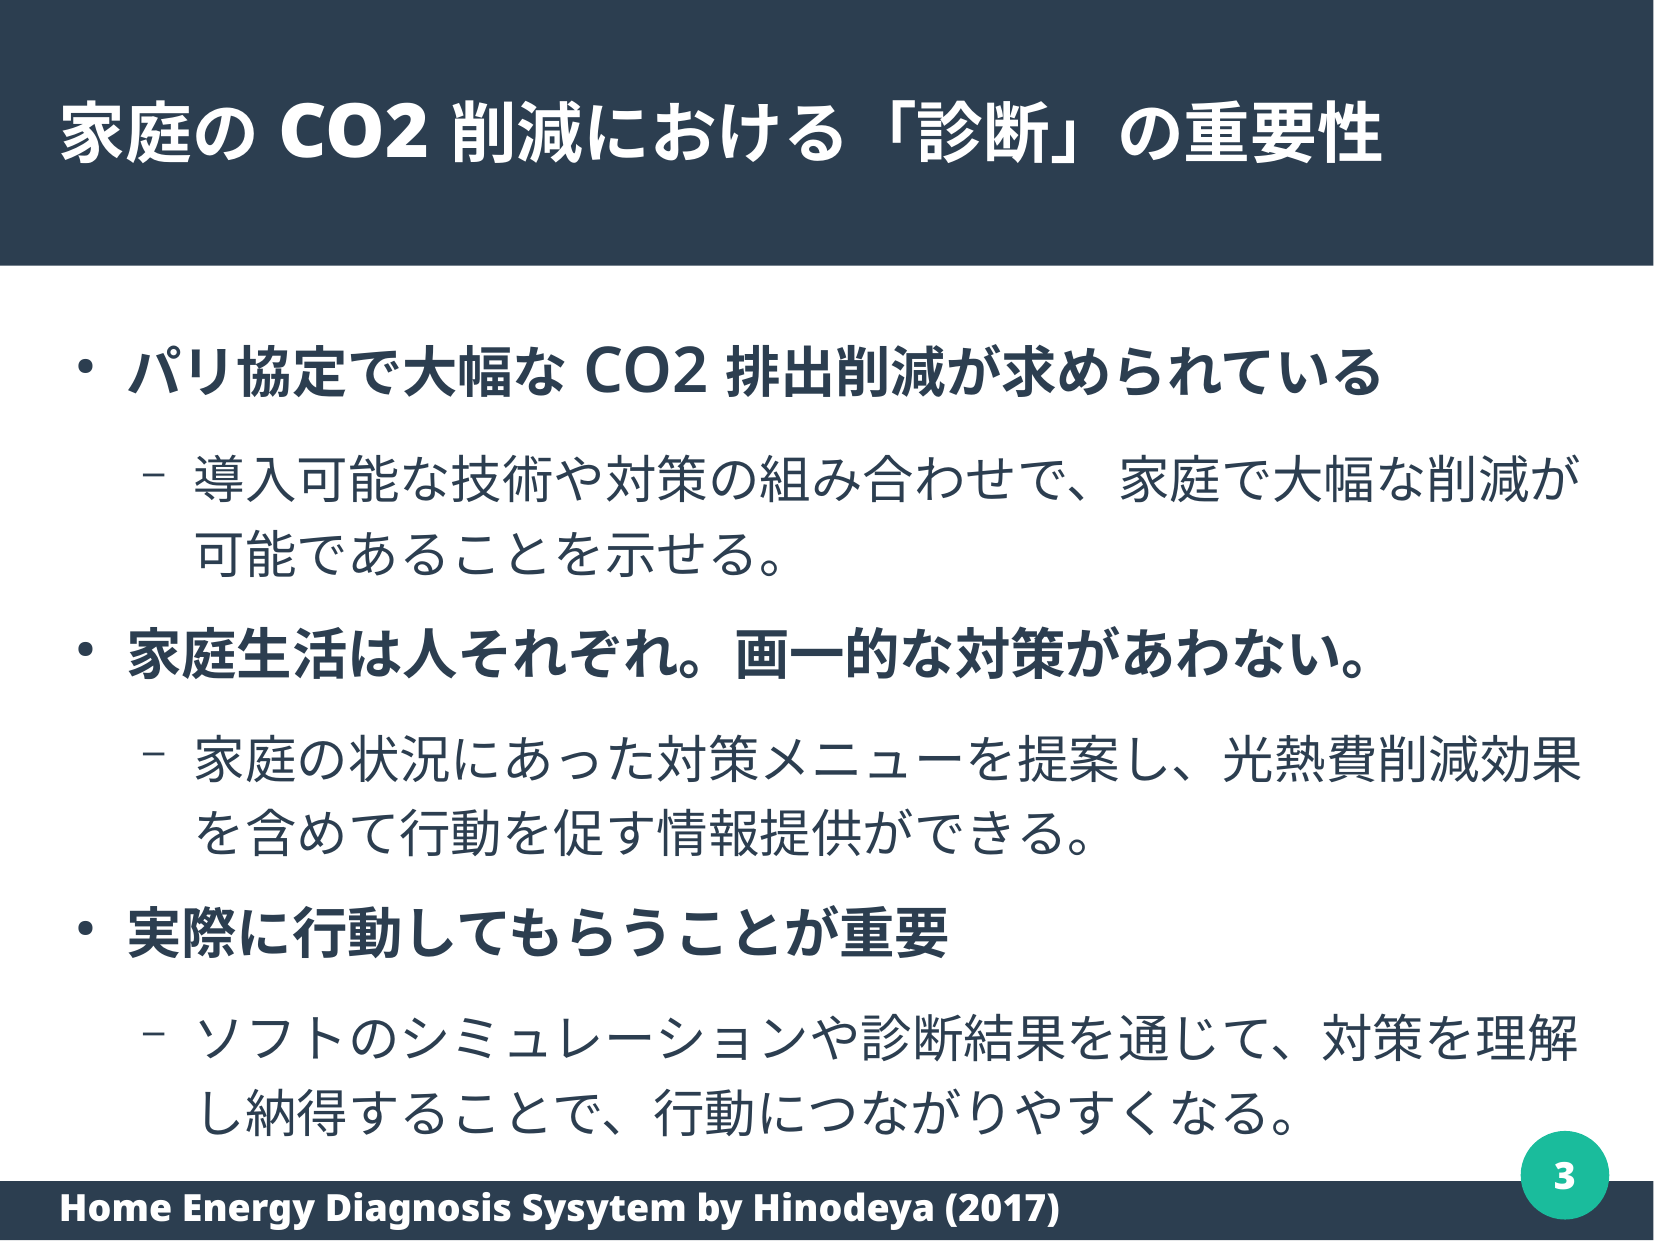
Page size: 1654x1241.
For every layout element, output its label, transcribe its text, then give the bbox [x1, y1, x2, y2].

list パリ協定で大幅なCO2排出削減が求められている 導入可能な技術や対策の組み合わせで、家庭で大幅な削減が可能であることを示せる。 家庭生活は人それぞれ。画一的な対策があわない。 家庭の状況にあった対策メニューを提案し、光熱費削減効果を含めて行動を促す情報提供ができる。 実際に行動してもらうことが重要 ソフトのシミュレーションや診断結果を通じて、対策を理解し納得することで、行動につながりやすくなる。 [59, 324, 1595, 1152]
title 家庭のCO2削減における「診断」の重要性 [59, 49, 1595, 207]
